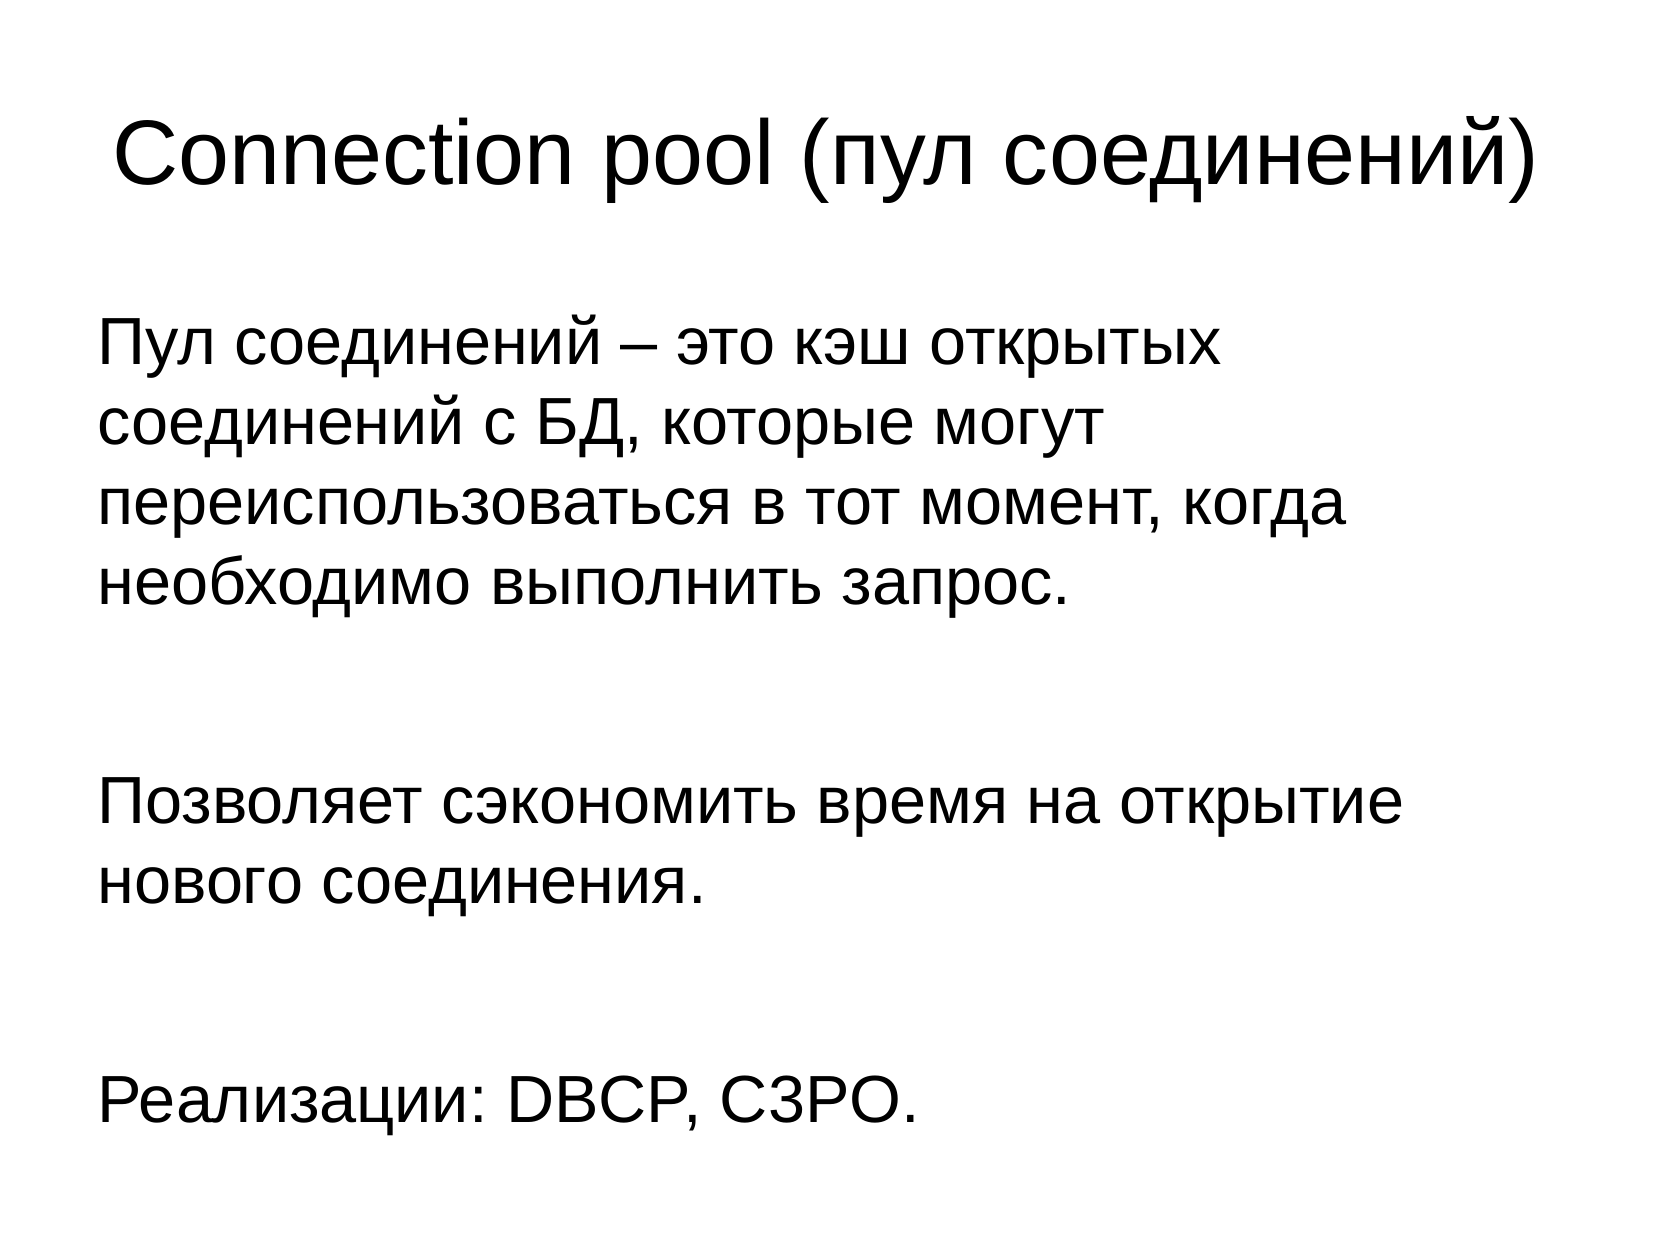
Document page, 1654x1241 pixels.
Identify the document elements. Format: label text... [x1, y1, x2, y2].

list Пул соединений – это кэш открытых соединений с БД, которые могут переиспользоваться в тот момент, когда необходимо выполнить запрос. Позволяет сэкономить время на открытие нового соединения. Реализации: DBCP, C3PO. [82, 290, 1571, 1010]
title Connection pool (пул соединений) [82, 49, 1571, 257]
